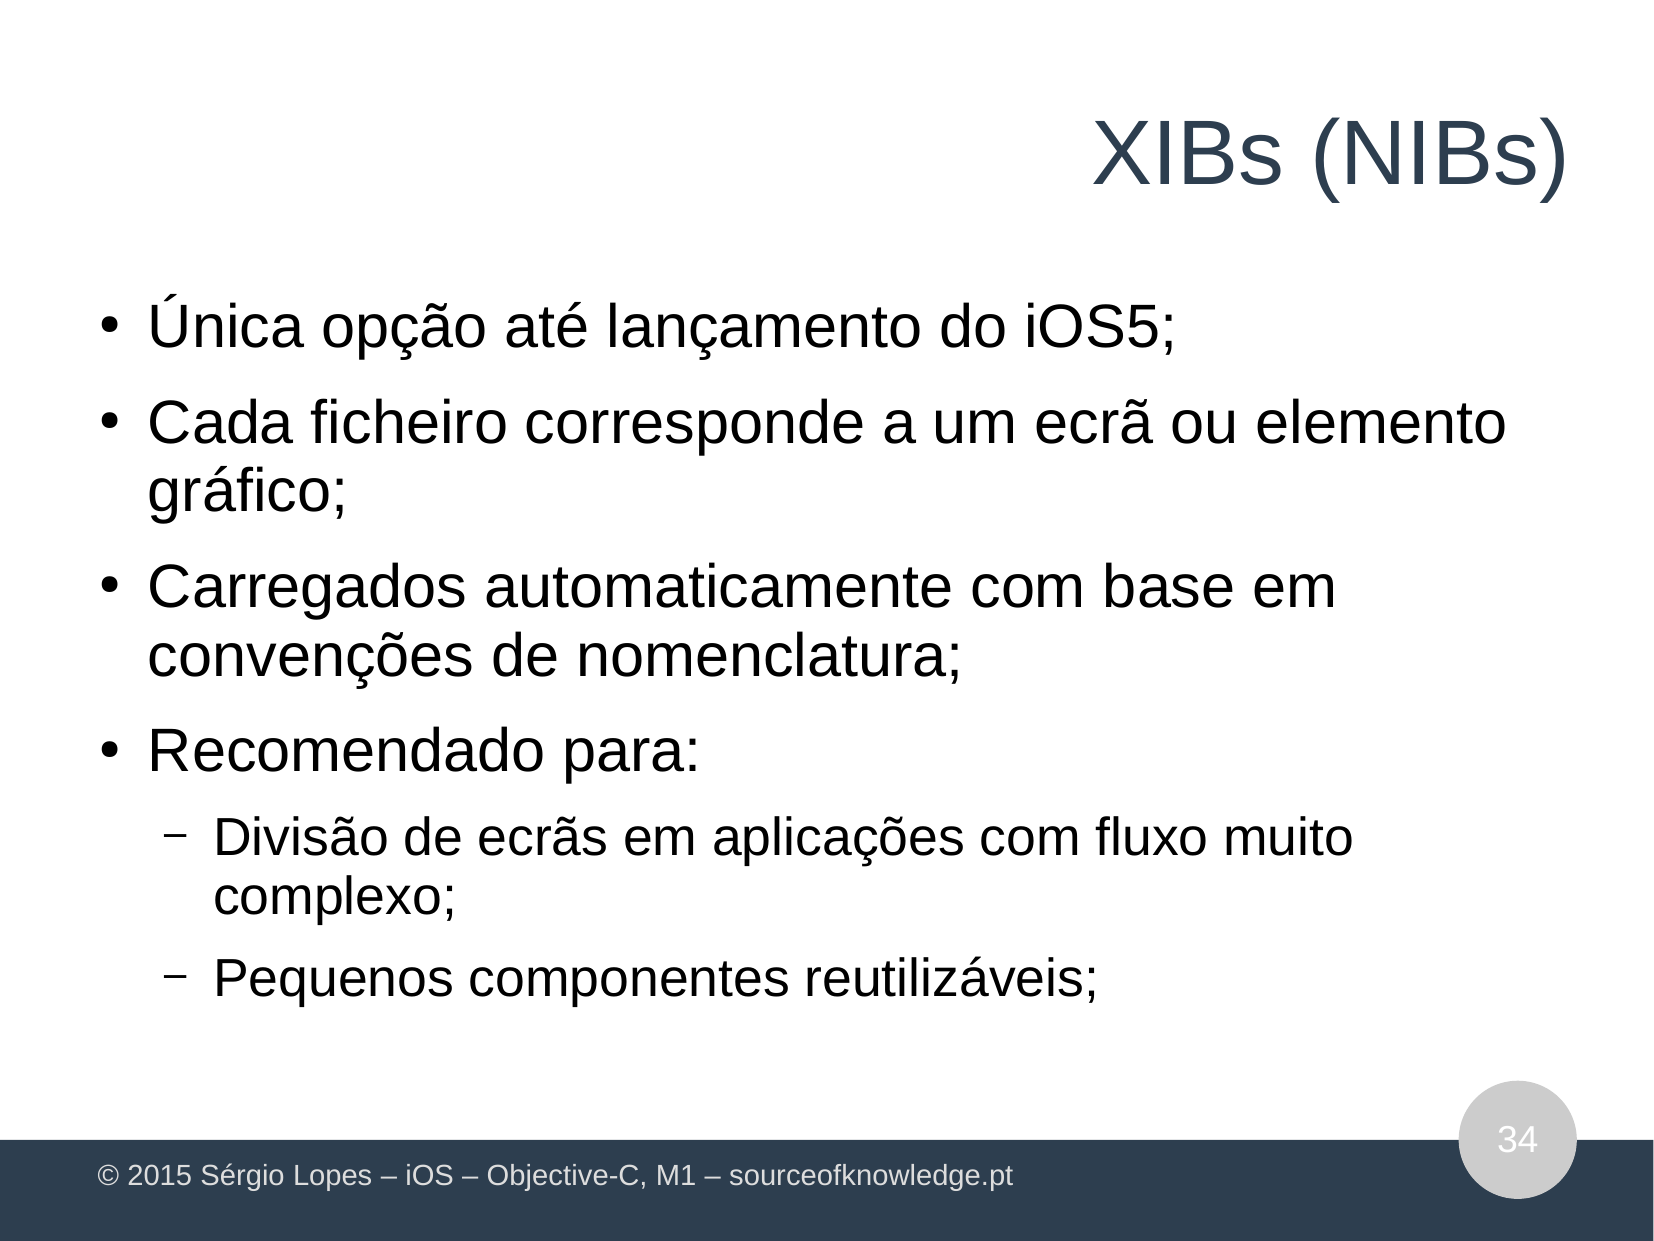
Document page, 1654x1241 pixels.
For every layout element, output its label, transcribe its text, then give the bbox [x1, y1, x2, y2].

text_box [0, 1139, 1654, 1241]
title XIBs (NIBs) [82, 49, 1571, 257]
text_box © 2015 Sérgio Lopes – iOS – Objective-C, M1 – sourceofknowledge.pt [82, 1151, 1026, 1199]
text_box 34 [1458, 1080, 1577, 1199]
list Única opção até lançamento do iOS5; Cada ficheiro corresponde a um ecrã ou elemento gráfico; Carregados automaticamente com base em convenções de nomenclatura; Recomendado para: Divisão de ecrãs em aplicações com fluxo muito complexo; Pequenos componentes reutilizáveis; [82, 290, 1571, 1010]
